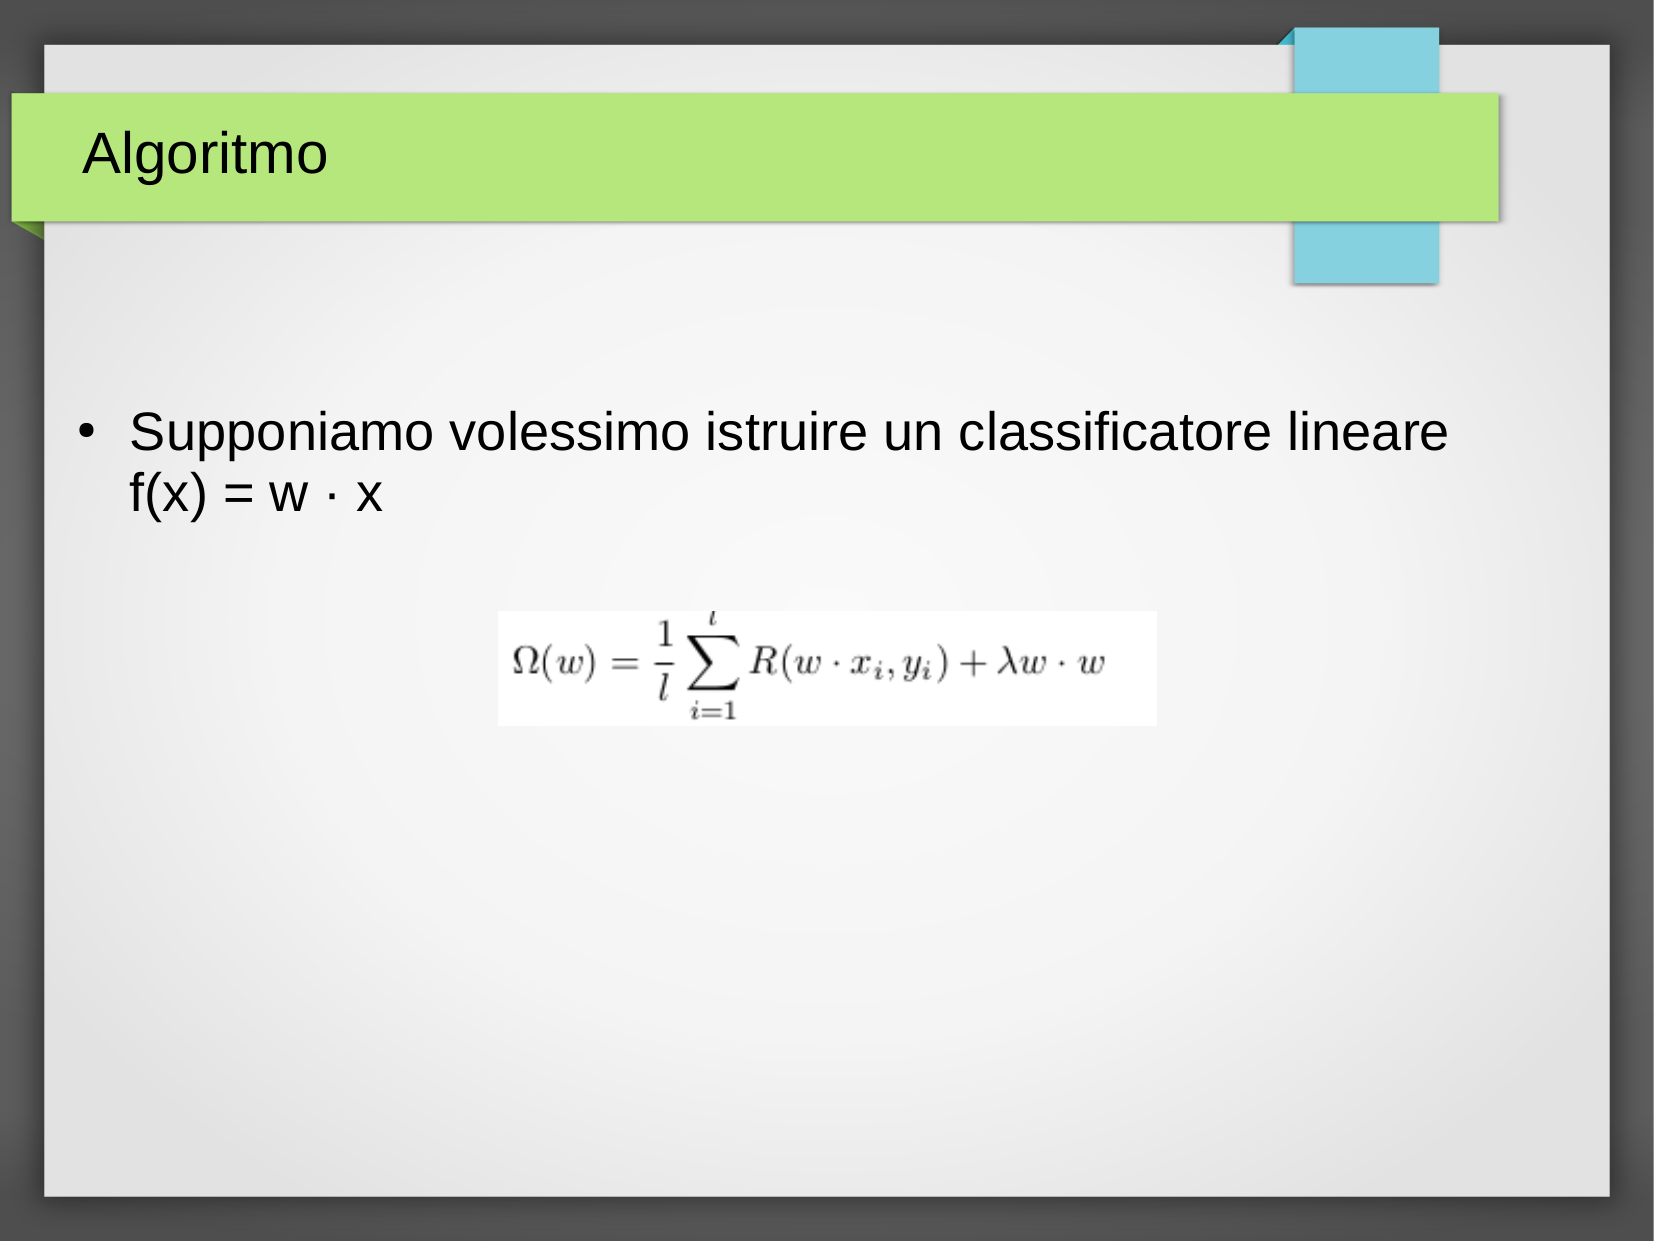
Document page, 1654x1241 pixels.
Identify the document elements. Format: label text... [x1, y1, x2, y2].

title Algoritmo [82, 94, 1477, 213]
picture [0, 0, 1654, 1241]
list Supponiamo volessimo istruire un classificatore lineare f(x) = w · x [59, 401, 1536, 1052]
